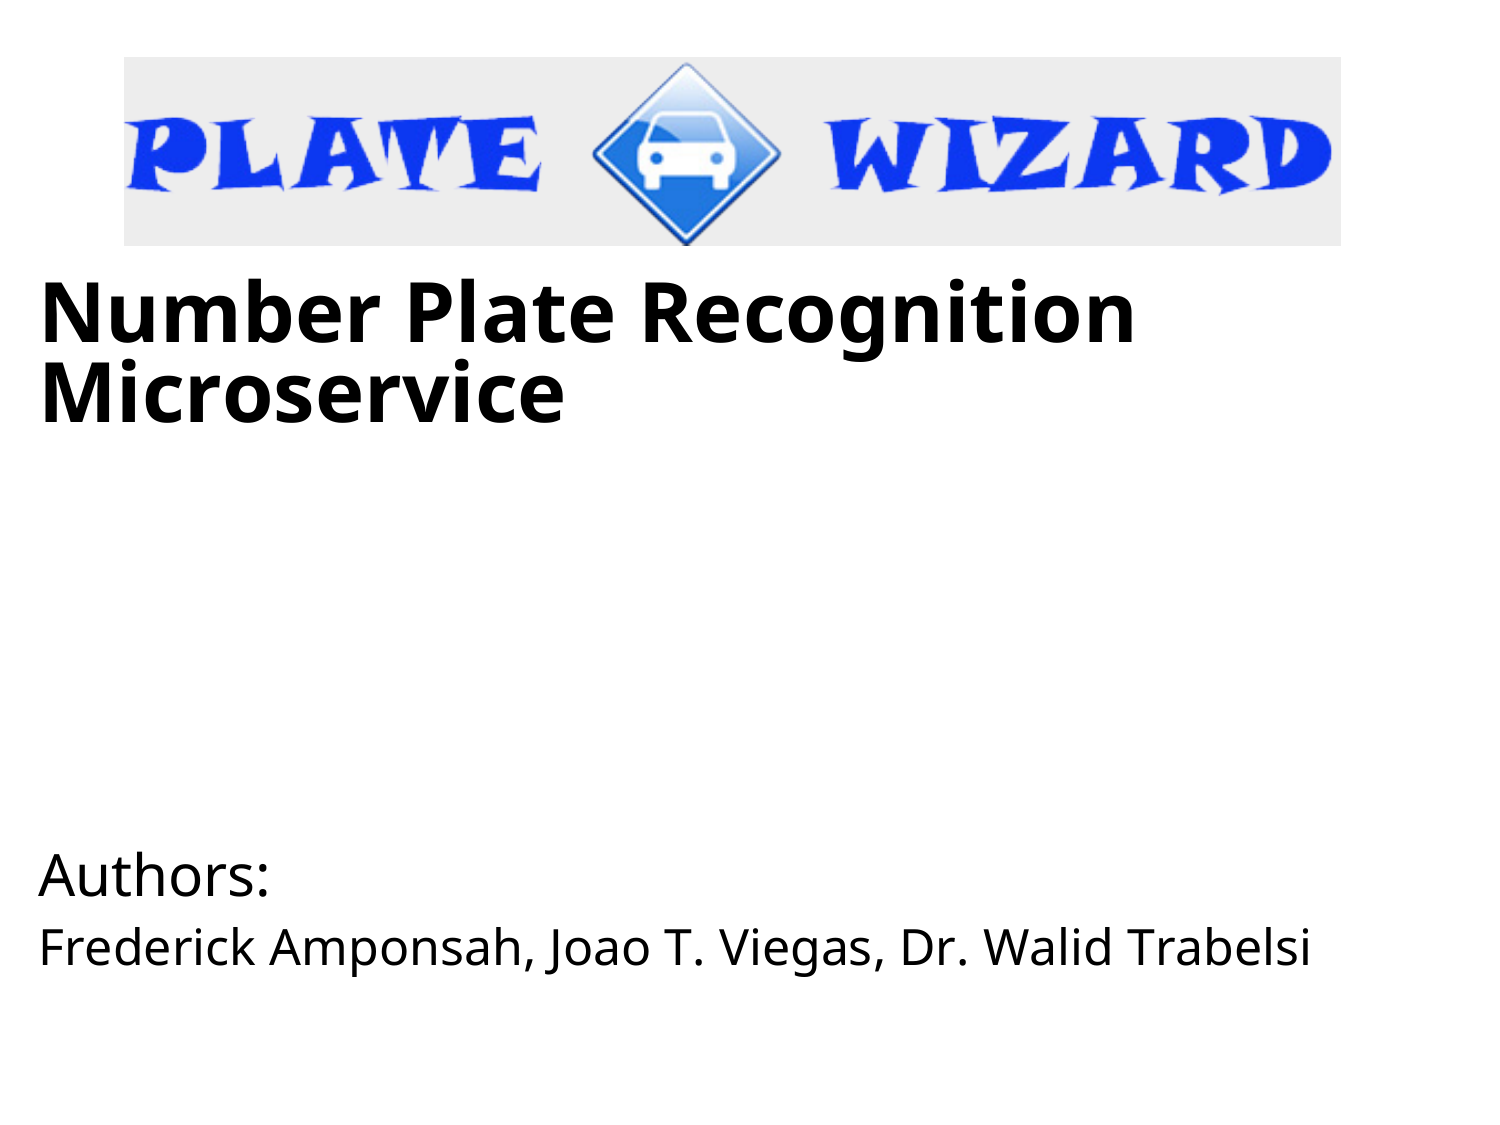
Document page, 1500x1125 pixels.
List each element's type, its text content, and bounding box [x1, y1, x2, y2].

picture [123, 56, 1341, 246]
subtitle Number Plate Recognition Microservice Authors: Frederick Amponsah, Joao T. Viegas, Dr. Walid Trabelsi [23, 247, 1489, 1052]
